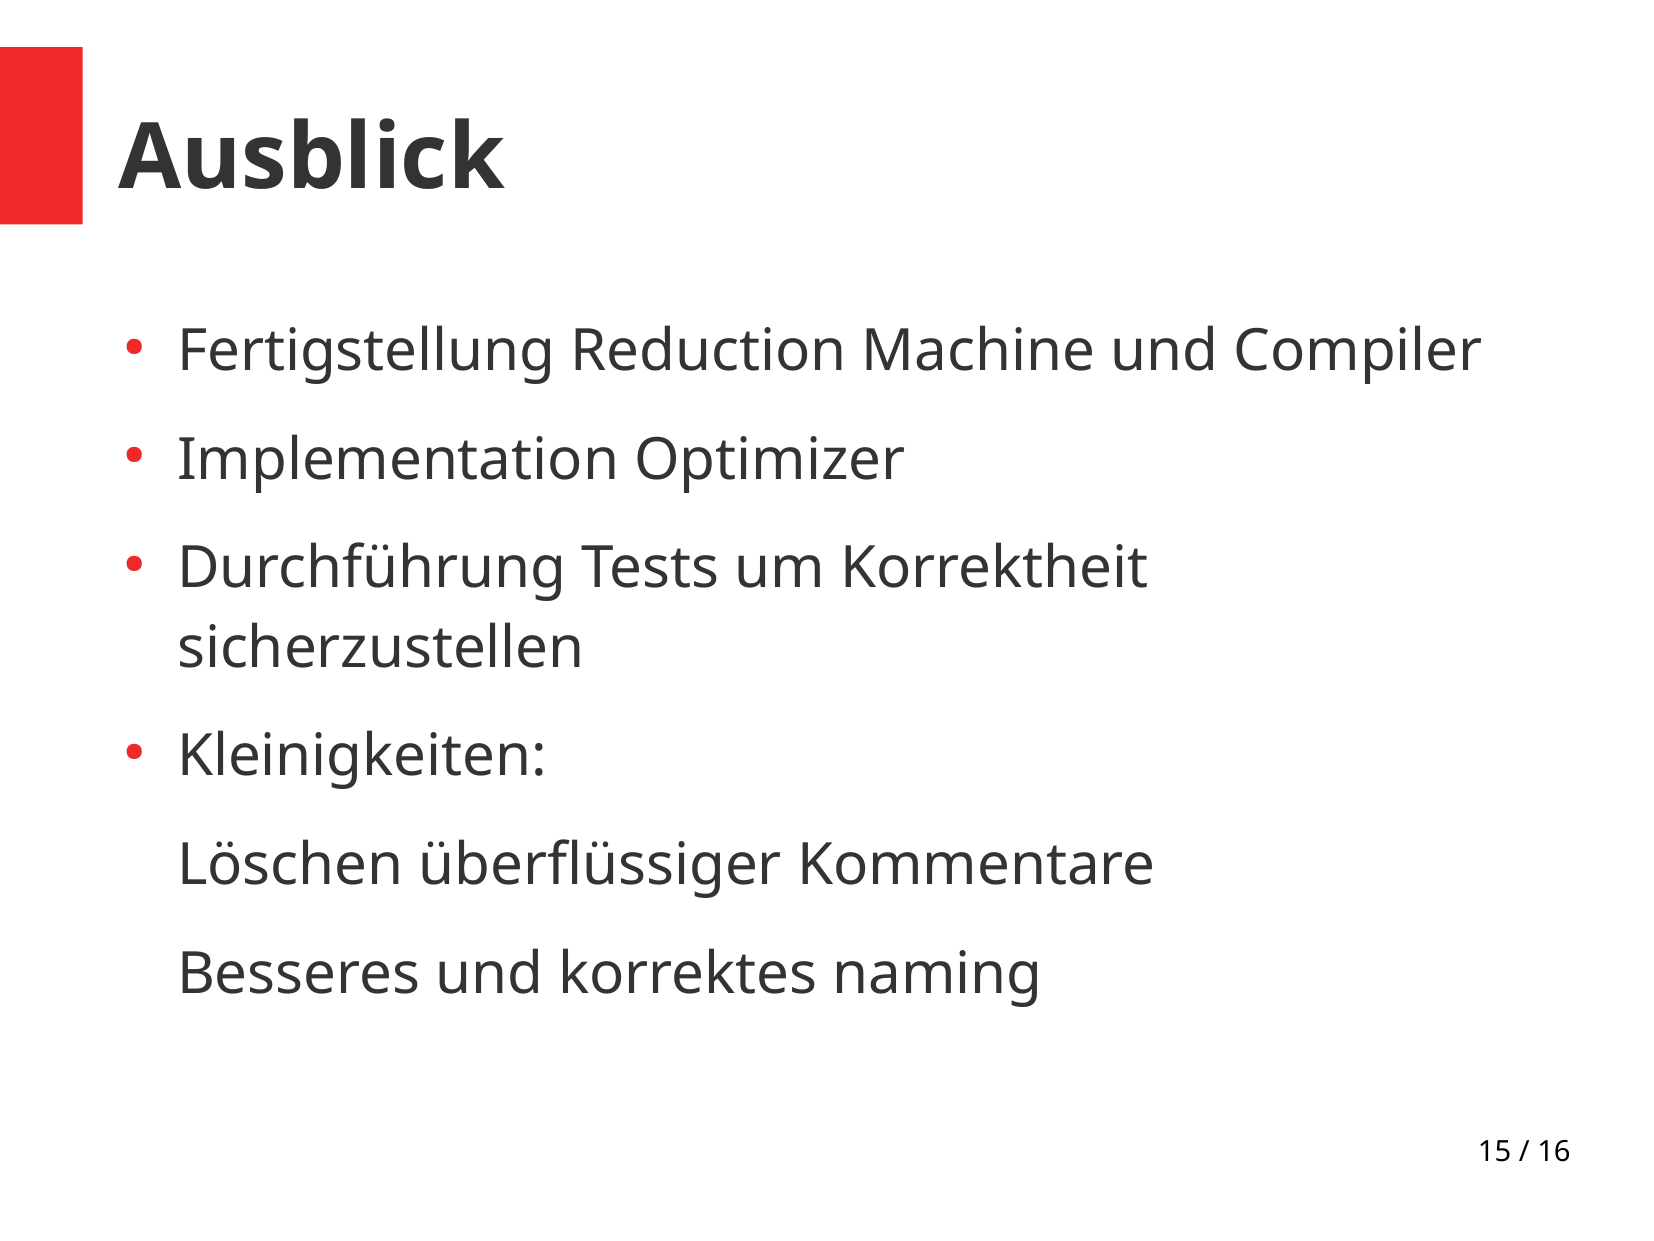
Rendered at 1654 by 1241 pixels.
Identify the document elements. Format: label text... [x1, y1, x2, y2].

list Fertigstellung Reduction Machine und Compiler Implementation Optimizer Durchführung Tests um Korrektheit sicherzustellen Kleinigkeiten: Löschen überflüssiger Kommentare Besseres und korrektes naming [106, 308, 1524, 1028]
title Ausblick [118, 49, 1571, 257]
